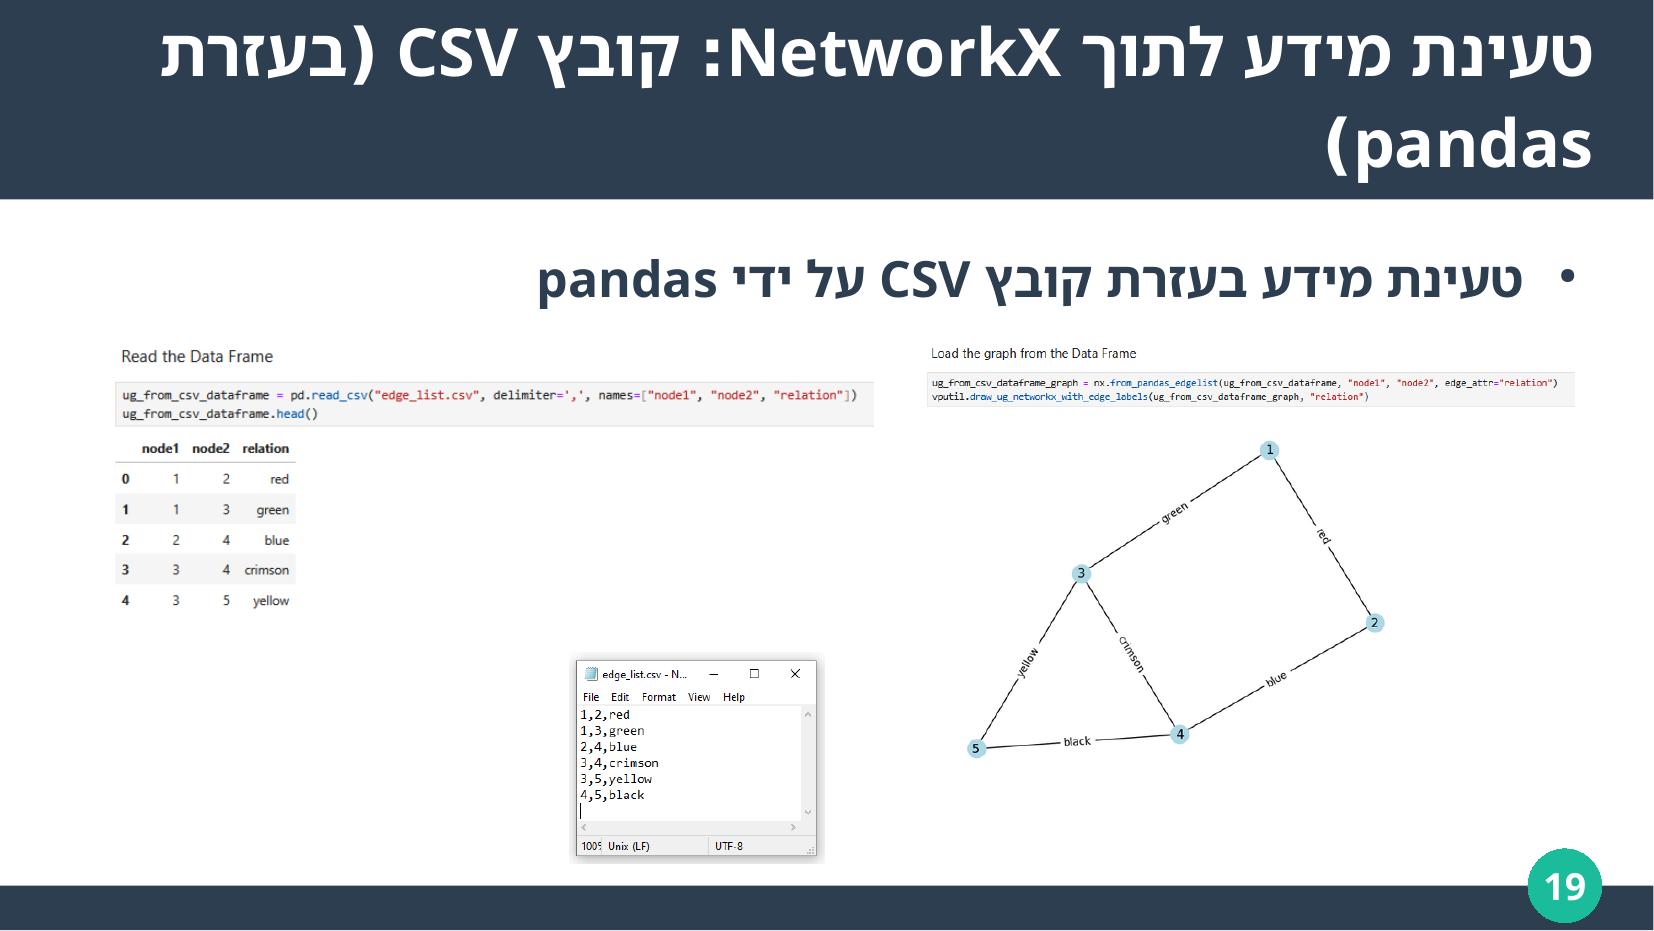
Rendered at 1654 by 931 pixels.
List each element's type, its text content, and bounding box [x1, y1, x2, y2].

title טעינת מידע לתוך NetworkX: קובץ CSV (בעזרת pandas) [58, 36, 1595, 155]
picture [569, 652, 825, 864]
list טעינת מידע בעזרת קובץ CSV על ידי pandas [58, 243, 1595, 864]
picture [112, 337, 874, 638]
picture [922, 337, 1575, 788]
